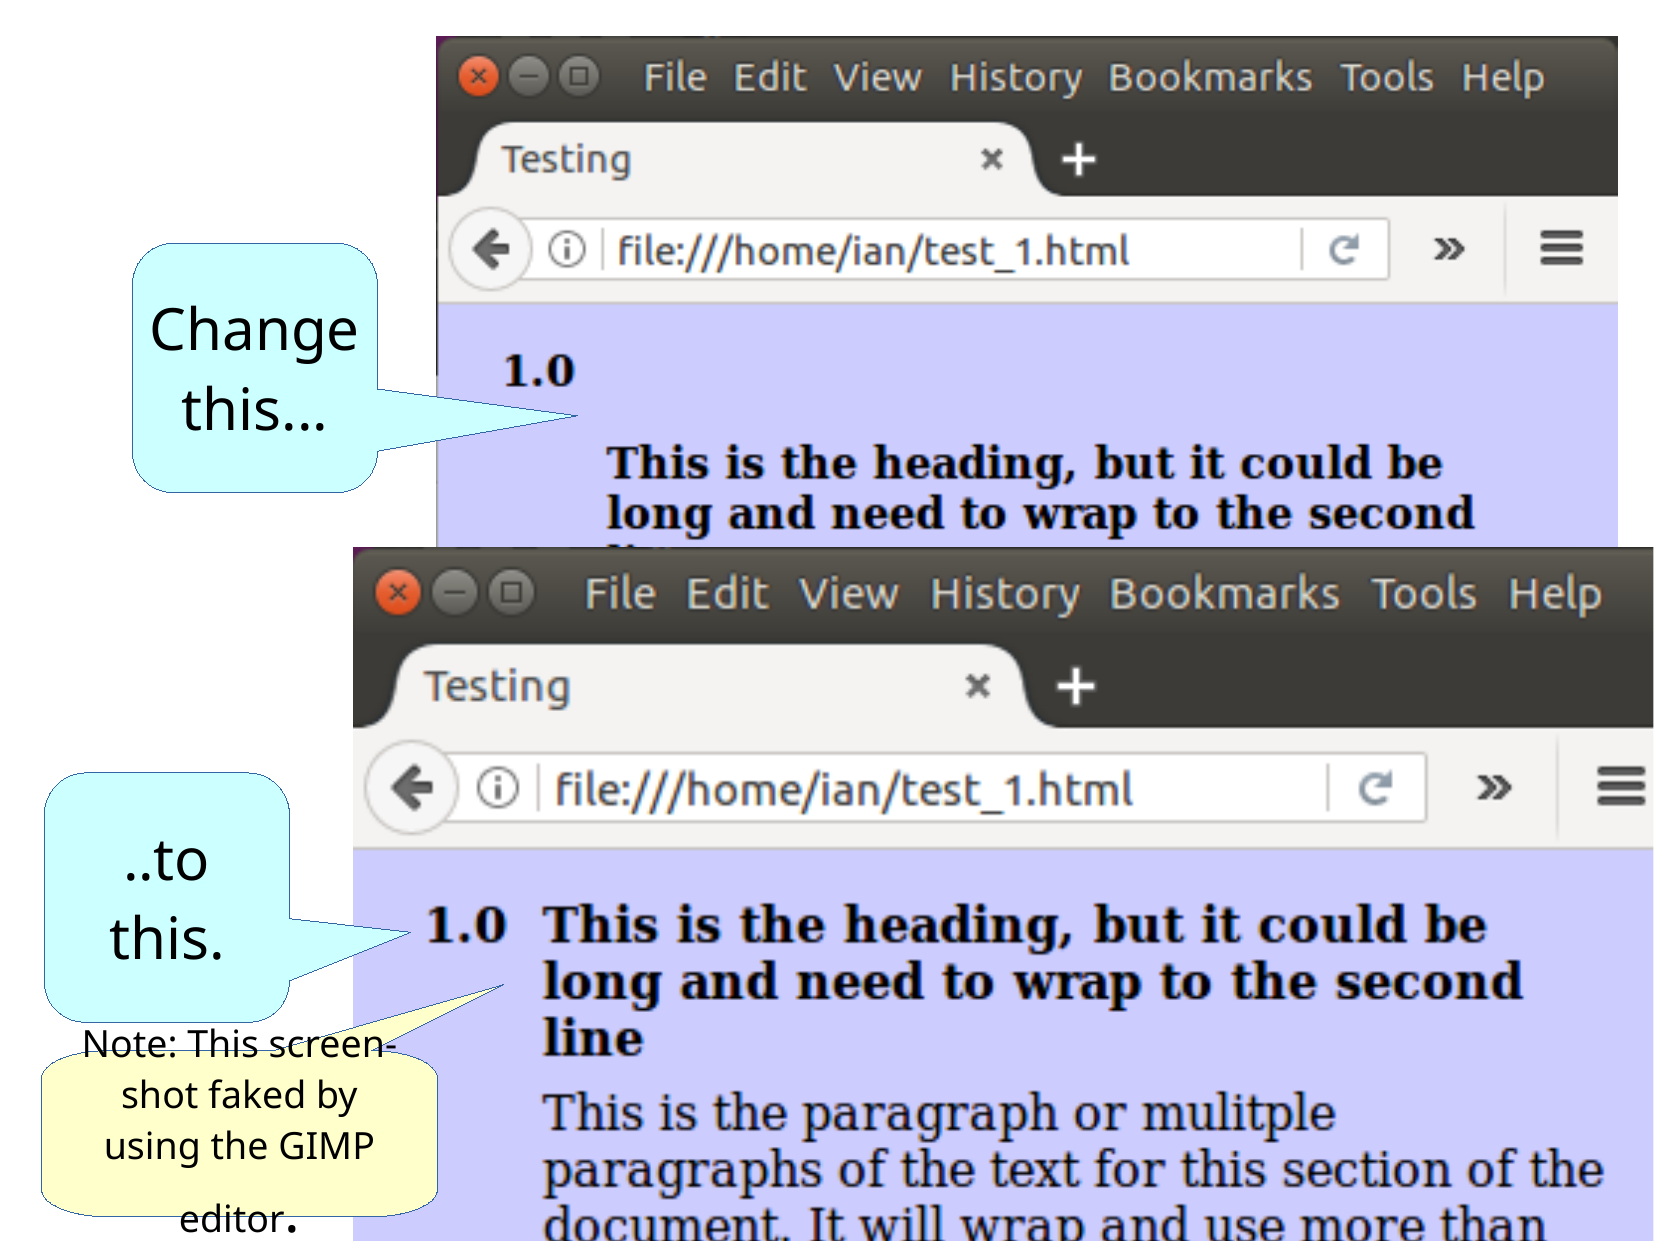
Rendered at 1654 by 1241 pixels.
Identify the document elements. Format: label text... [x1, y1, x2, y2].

text_box Change this... [132, 243, 578, 493]
text_box ..to this. [44, 772, 411, 1023]
text_box Note: This screen-shot faked by using the GIMP editor. [41, 984, 504, 1217]
picture [353, 36, 1654, 1241]
